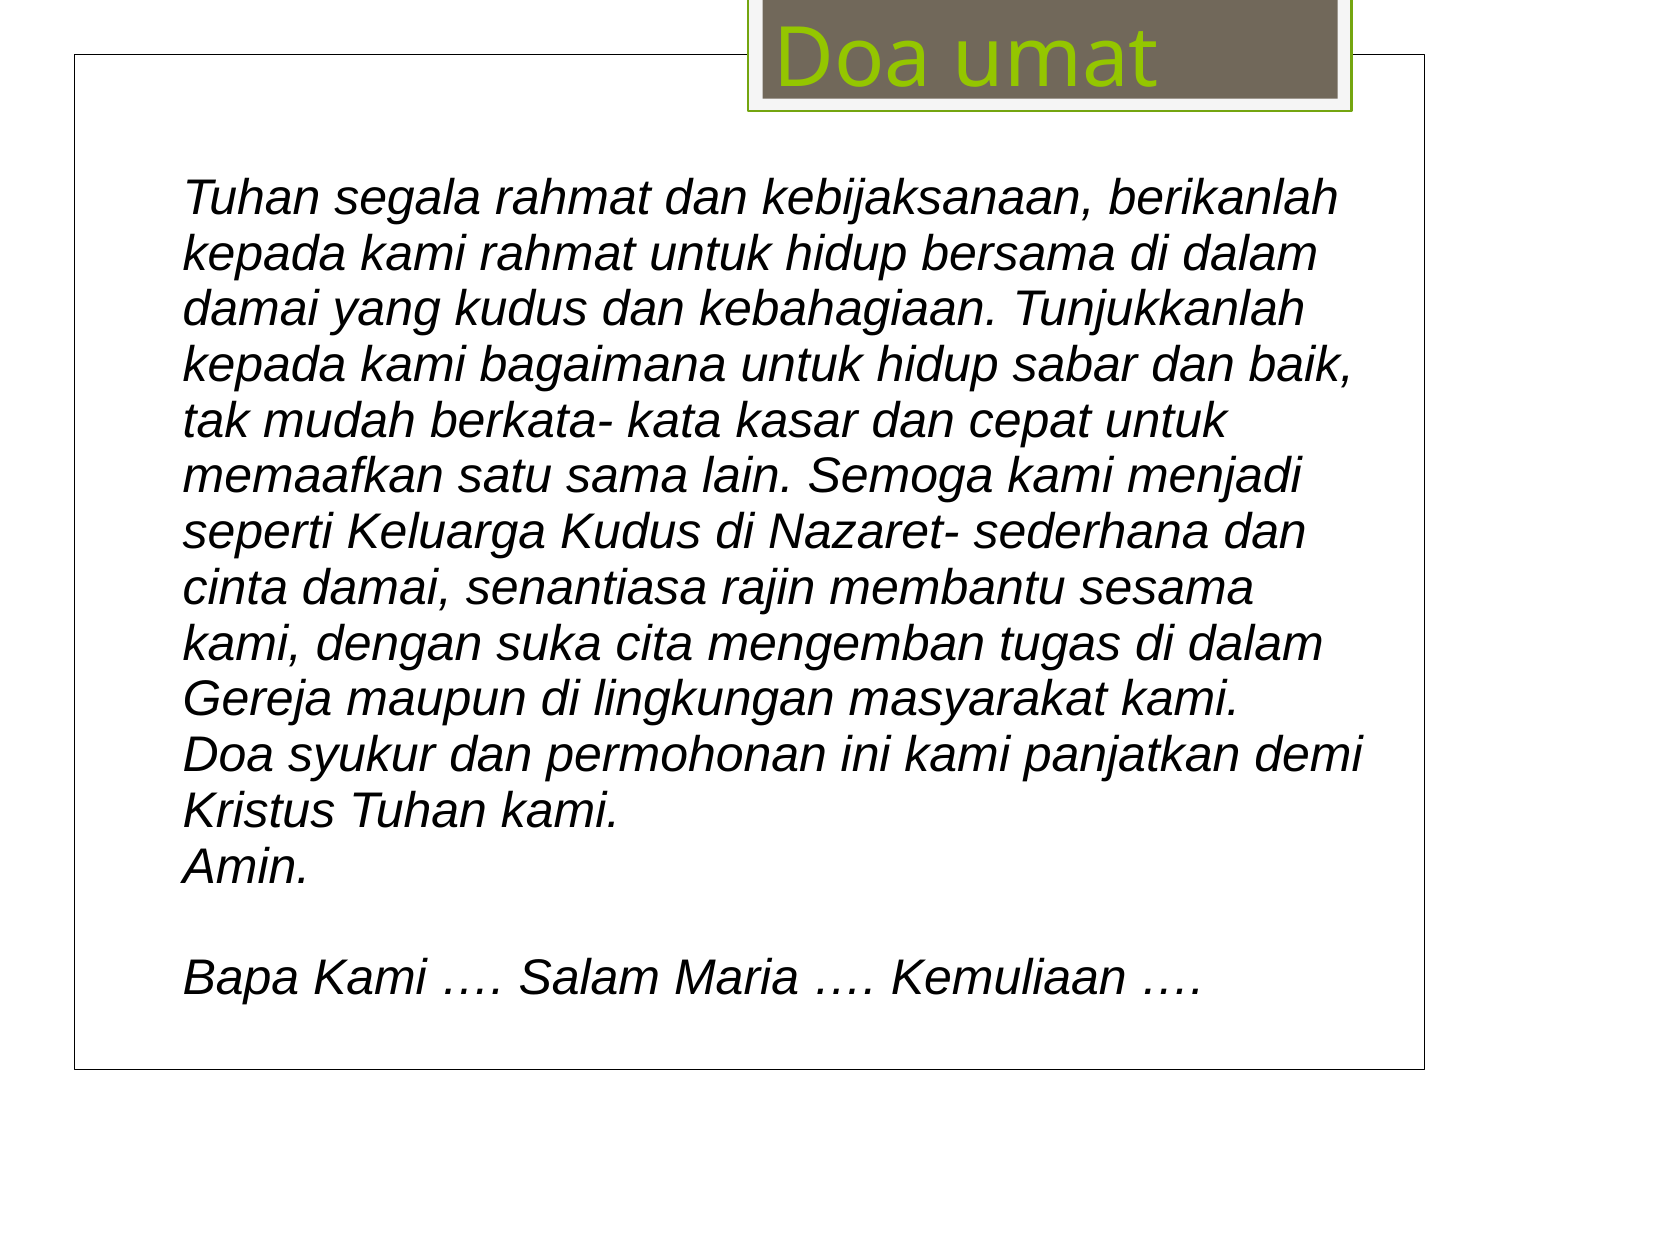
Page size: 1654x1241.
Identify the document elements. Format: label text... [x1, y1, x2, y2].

text_box Tuhan segala rahmat dan kebijaksanaan, berikanlah kepada kami rahmat untuk hidup bersama di dalam damai yang kudus dan kebahagiaan. Tunjukkanlah kepada kami bagaimana untuk hidup sabar dan baik, tak mudah berkata- kata kasar dan cepat untuk memaafkan satu sama lain. Semoga kami menjadi seperti Keluarga Kudus di Nazaret- sederhana dan cinta damai, senantiasa rajin membantu sesama kami, dengan suka cita mengemban tugas di dalam Gereja maupun di lingkungan masyarakat kami. Doa syukur dan permohonan ini kami panjatkan demi Kristus Tuhan kami. Amin. Bapa Kami …. Salam Maria …. Kemuliaan …. [147, 108, 1382, 1066]
title Doa umat [773, 0, 1353, 108]
